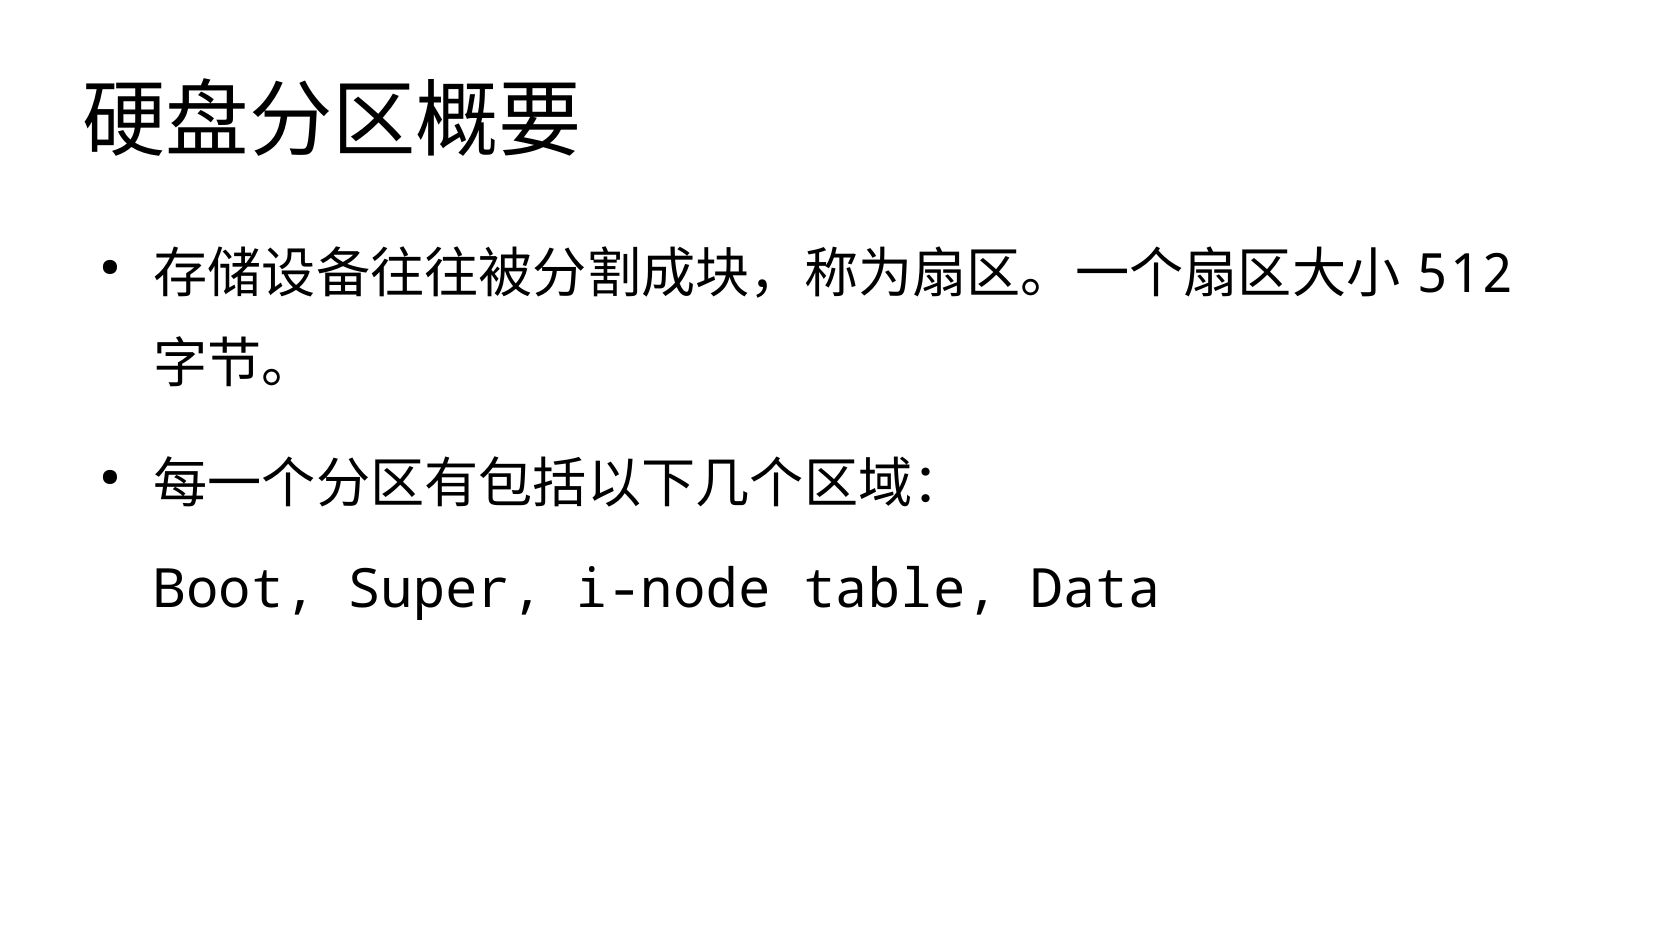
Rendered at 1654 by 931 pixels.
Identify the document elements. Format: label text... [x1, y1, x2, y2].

title 硬盘分区概要 [82, 37, 1571, 189]
list 存储设备往往被分割成块，称为扇区。一个扇区大小512字节。 每一个分区有包括以下几个区域： Boot, Super, i-node table, Data [82, 217, 1571, 758]
